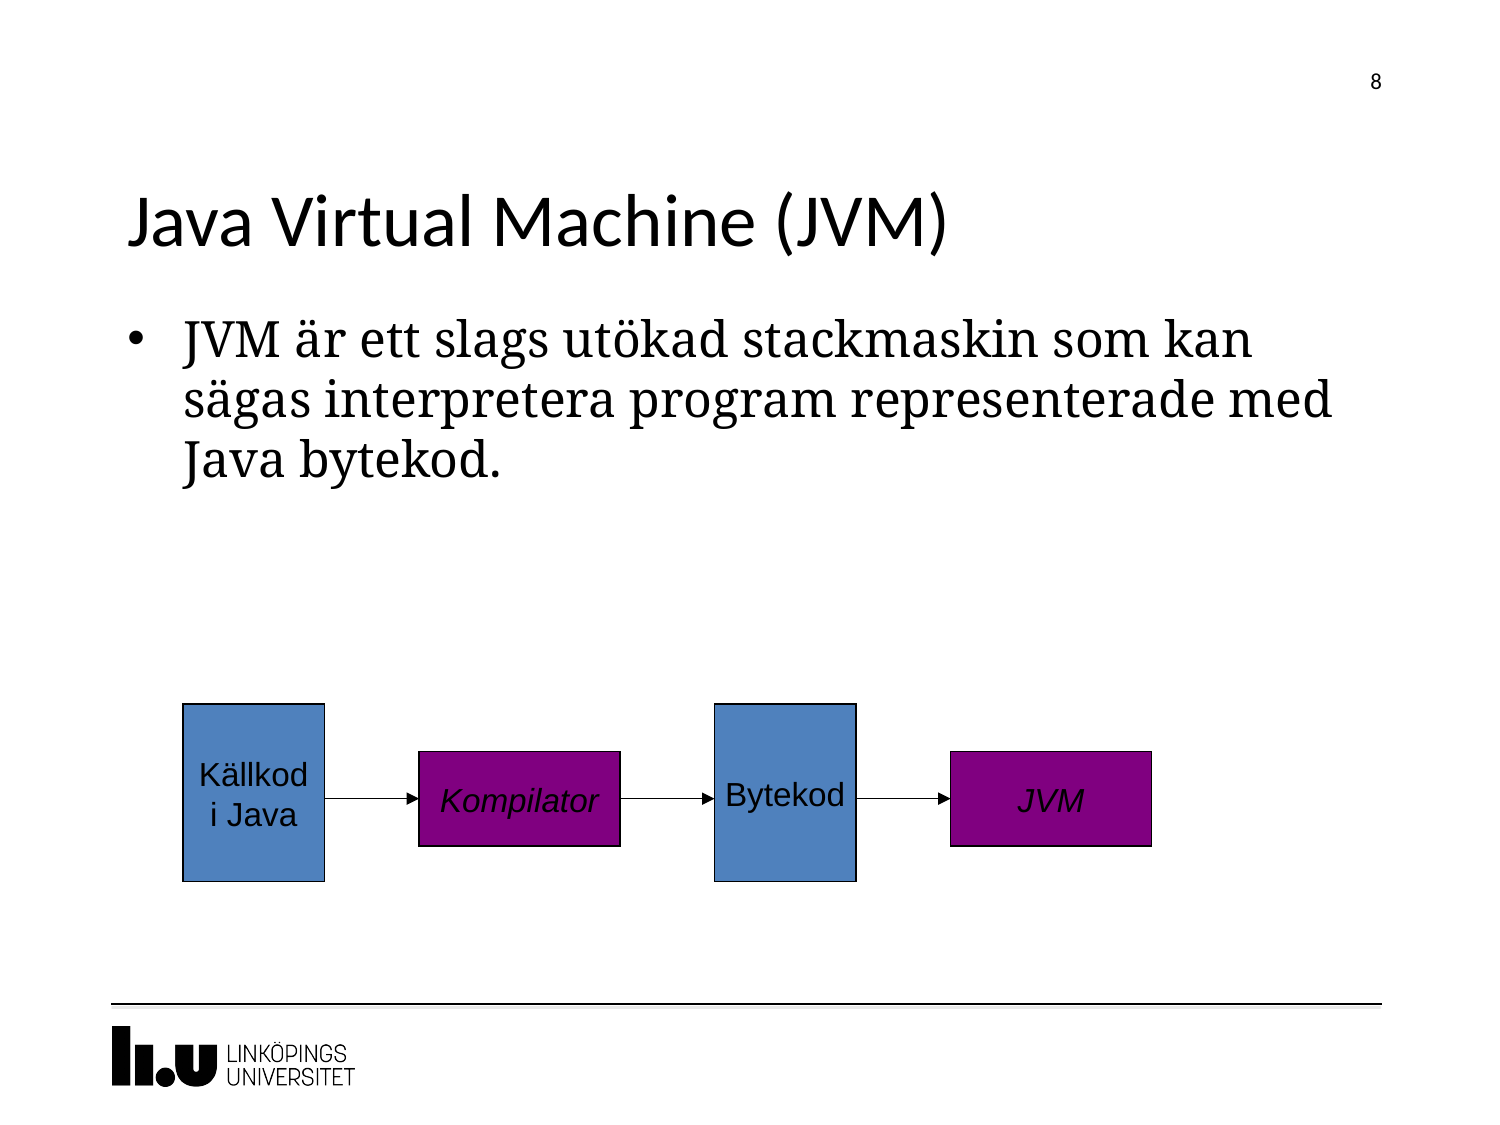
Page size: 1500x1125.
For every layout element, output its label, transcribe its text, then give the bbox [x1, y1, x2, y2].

text_box Källkod i Java [182, 704, 325, 882]
text_box JVM [950, 751, 1152, 846]
text_box Kompilator [419, 751, 620, 846]
text_box Bytekod [714, 704, 856, 882]
text_box <number> [1306, 59, 1397, 103]
text_box Java Virtual Machine (JVM) [112, 163, 1382, 300]
picture [112, 1026, 355, 1087]
text_box JVM är ett slags utökad stackmaskin som kan sägas interpretera program representerade med Java bytekod. [112, 300, 1382, 968]
